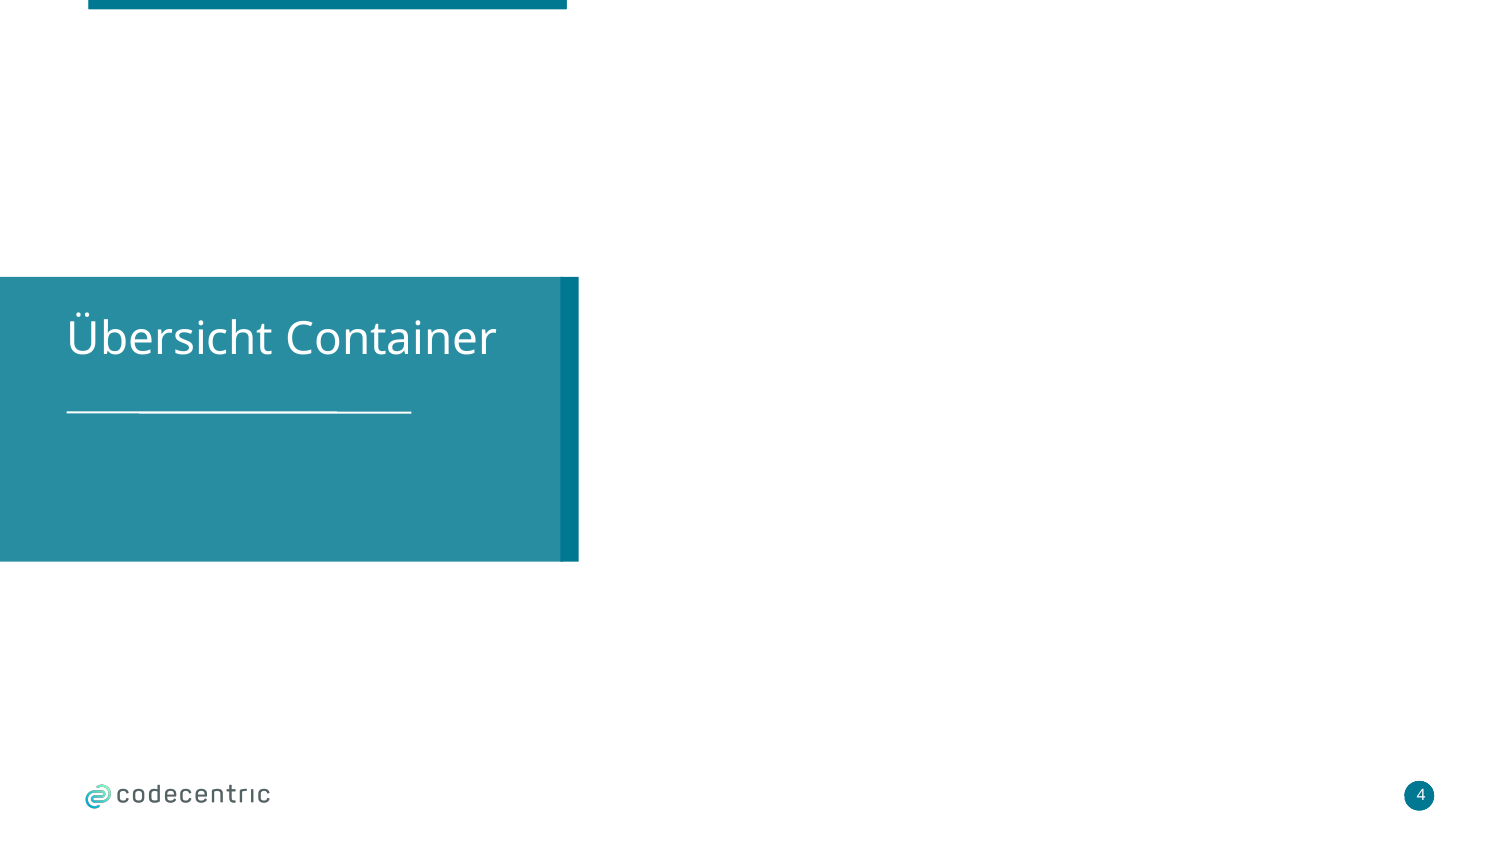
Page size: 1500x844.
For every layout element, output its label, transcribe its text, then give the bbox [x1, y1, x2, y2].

text_box <number> [1392, 783, 1450, 808]
text_box [0, 276, 579, 562]
picture [65, 763, 289, 828]
text_box [88, 0, 567, 10]
text_box Übersicht Container [66, 319, 560, 404]
